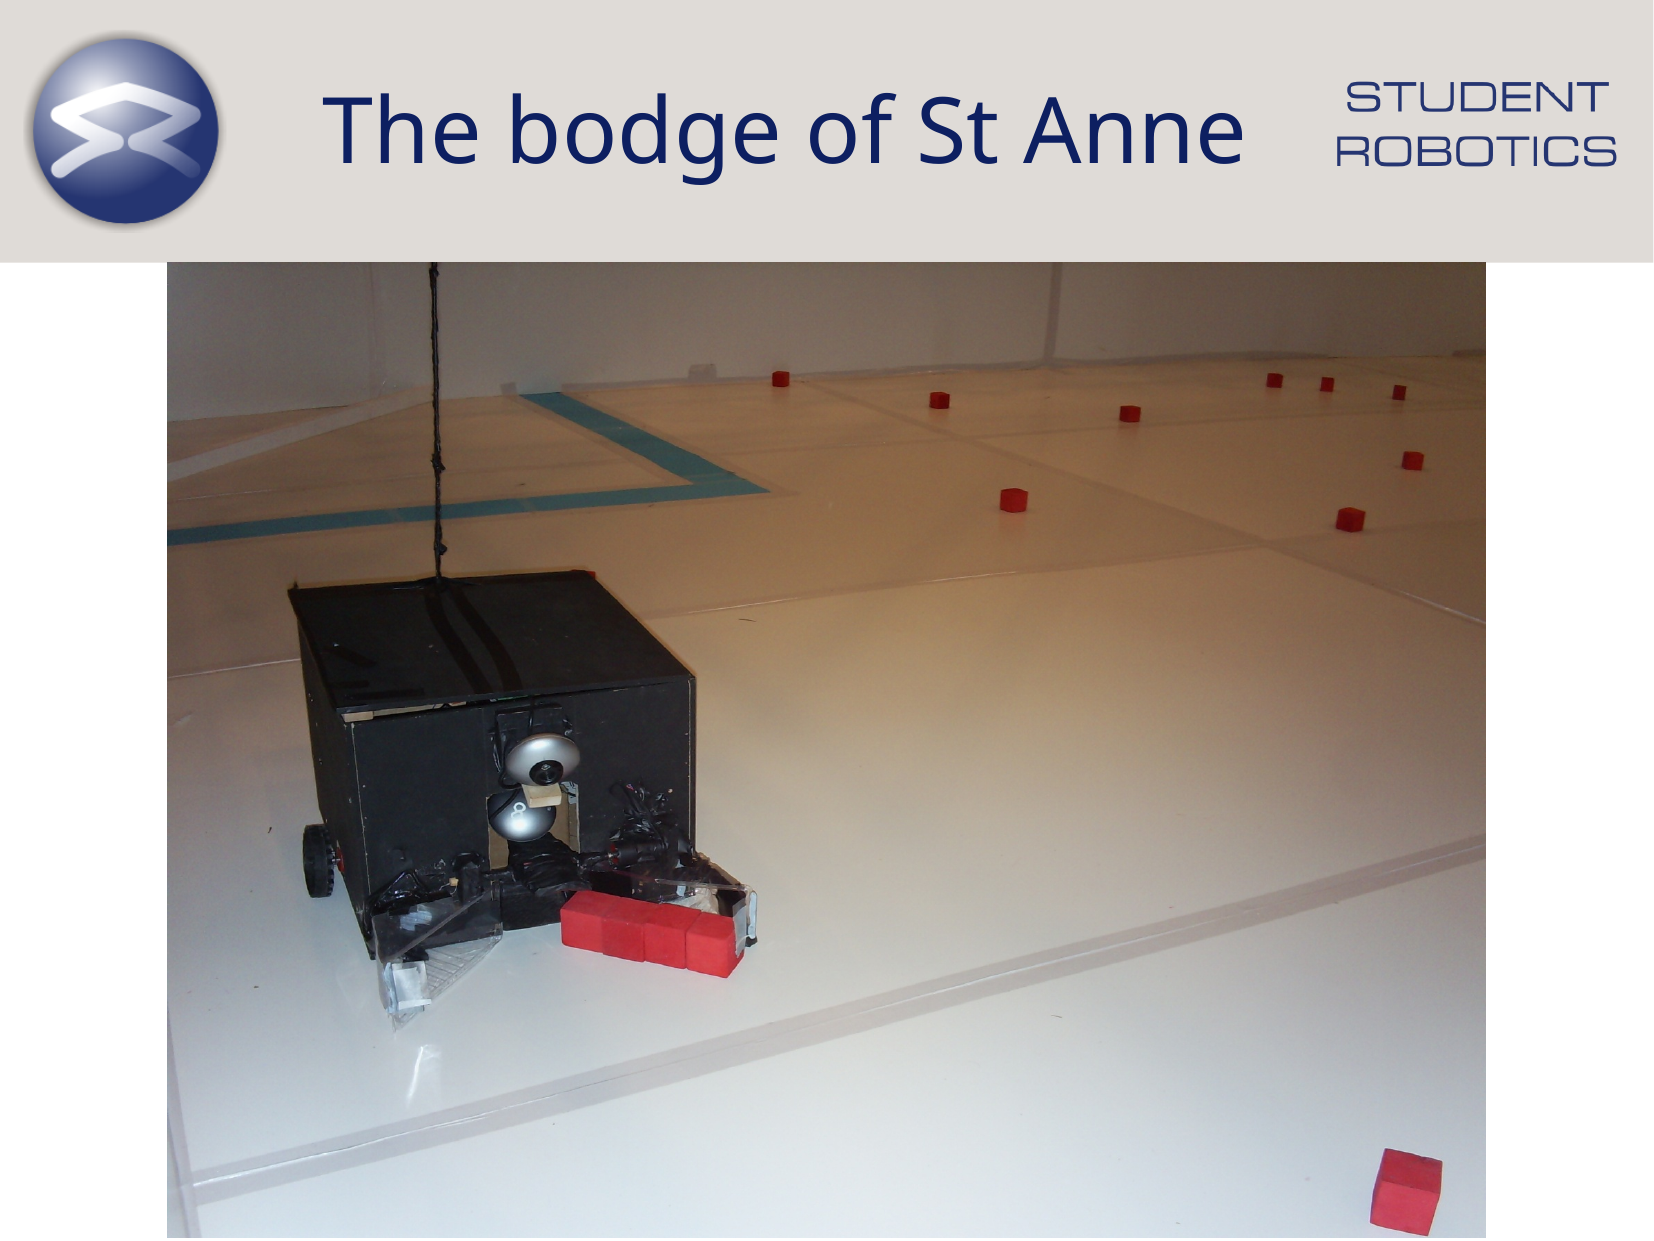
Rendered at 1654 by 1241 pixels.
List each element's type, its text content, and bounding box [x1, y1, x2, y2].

picture [167, 262, 1486, 1238]
title The bodge of St Anne [0, 0, 1571, 257]
picture [1571, 68, 1633, 174]
